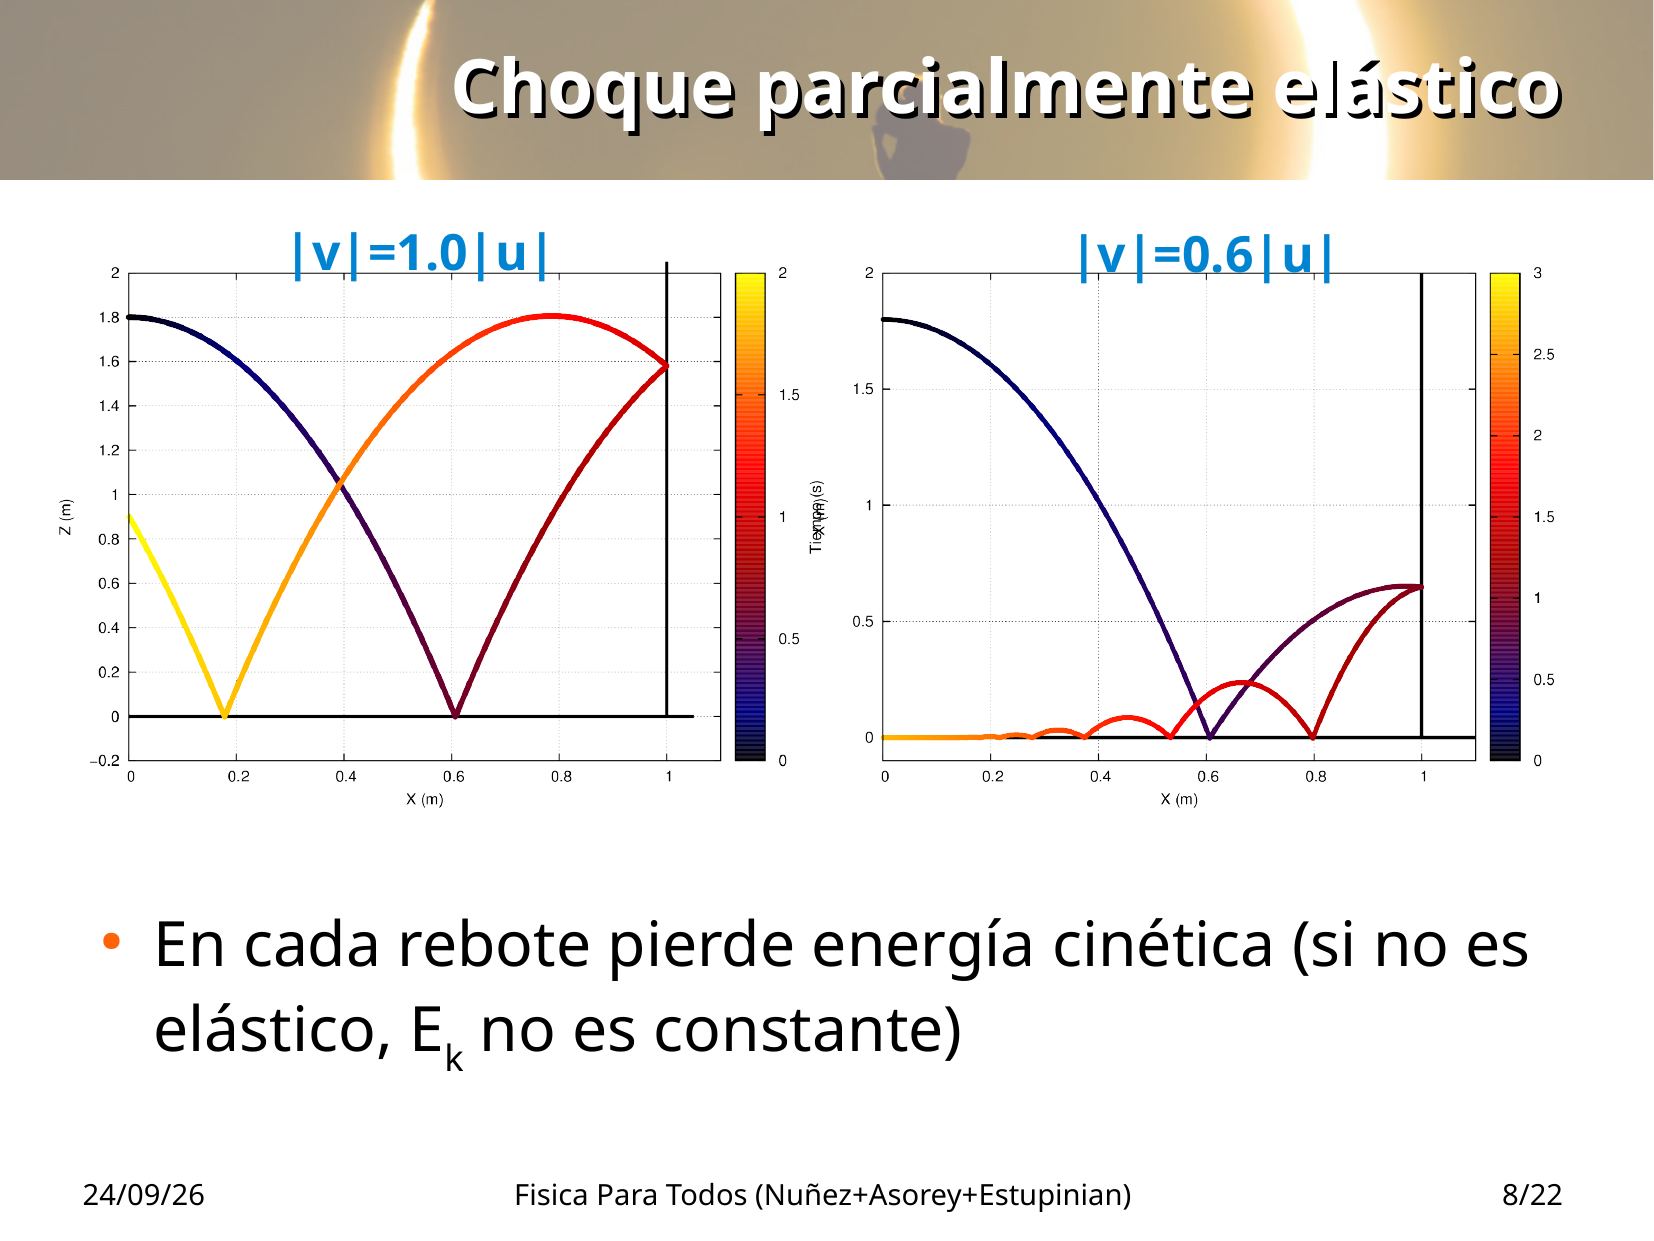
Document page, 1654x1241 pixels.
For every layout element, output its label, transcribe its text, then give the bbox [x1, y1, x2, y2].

picture [53, 254, 1601, 811]
title Choque parcialmente elástico [75, 19, 1564, 151]
text_box |v|=0.6|u| [1055, 211, 1351, 286]
list En cada rebote pierde energía cinética (si no es elástico, Ek no es constante) [82, 900, 1571, 1140]
text_box |v|=1.0|u| [270, 210, 565, 284]
picture [0, 0, 1654, 180]
